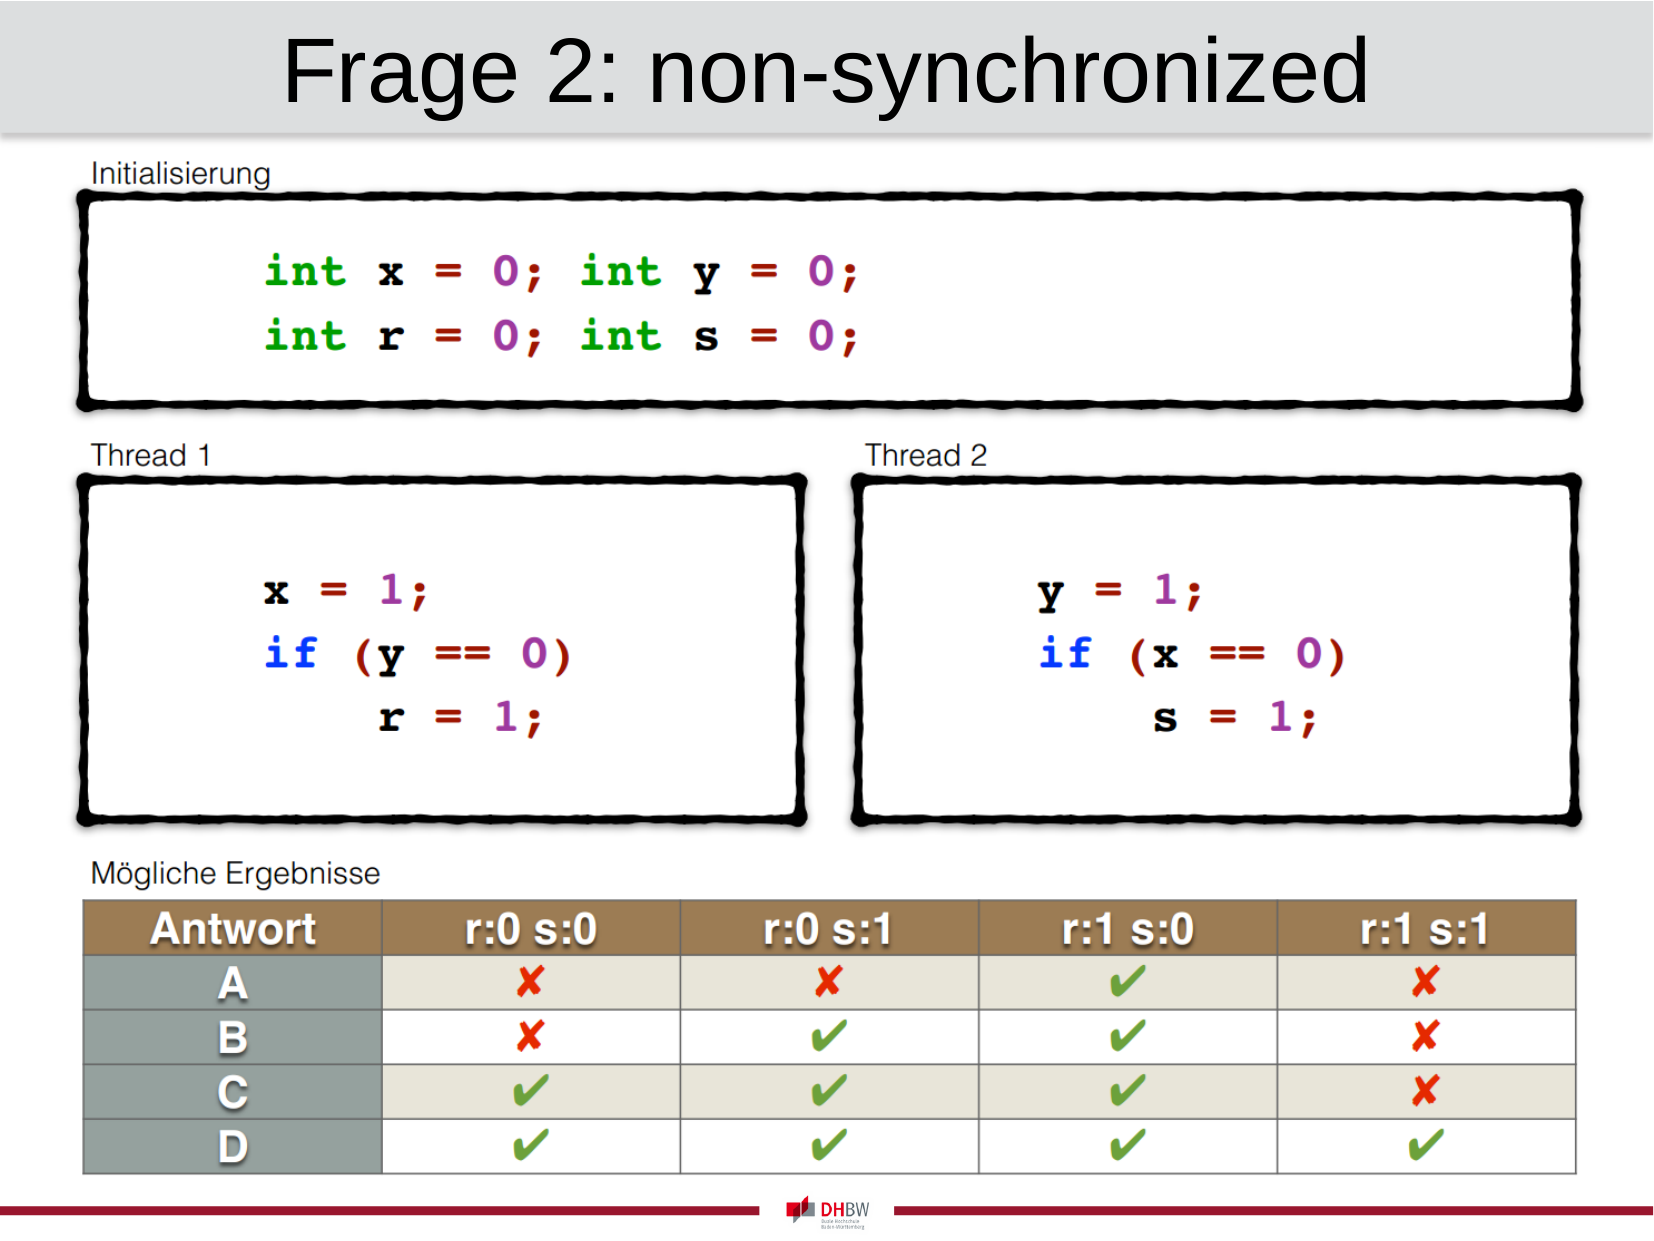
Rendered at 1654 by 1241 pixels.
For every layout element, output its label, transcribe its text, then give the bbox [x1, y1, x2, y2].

text_box Frage 2: non-synchronized [0, 11, 1654, 130]
picture [0, 1, 1654, 11]
picture [0, 130, 1654, 1237]
